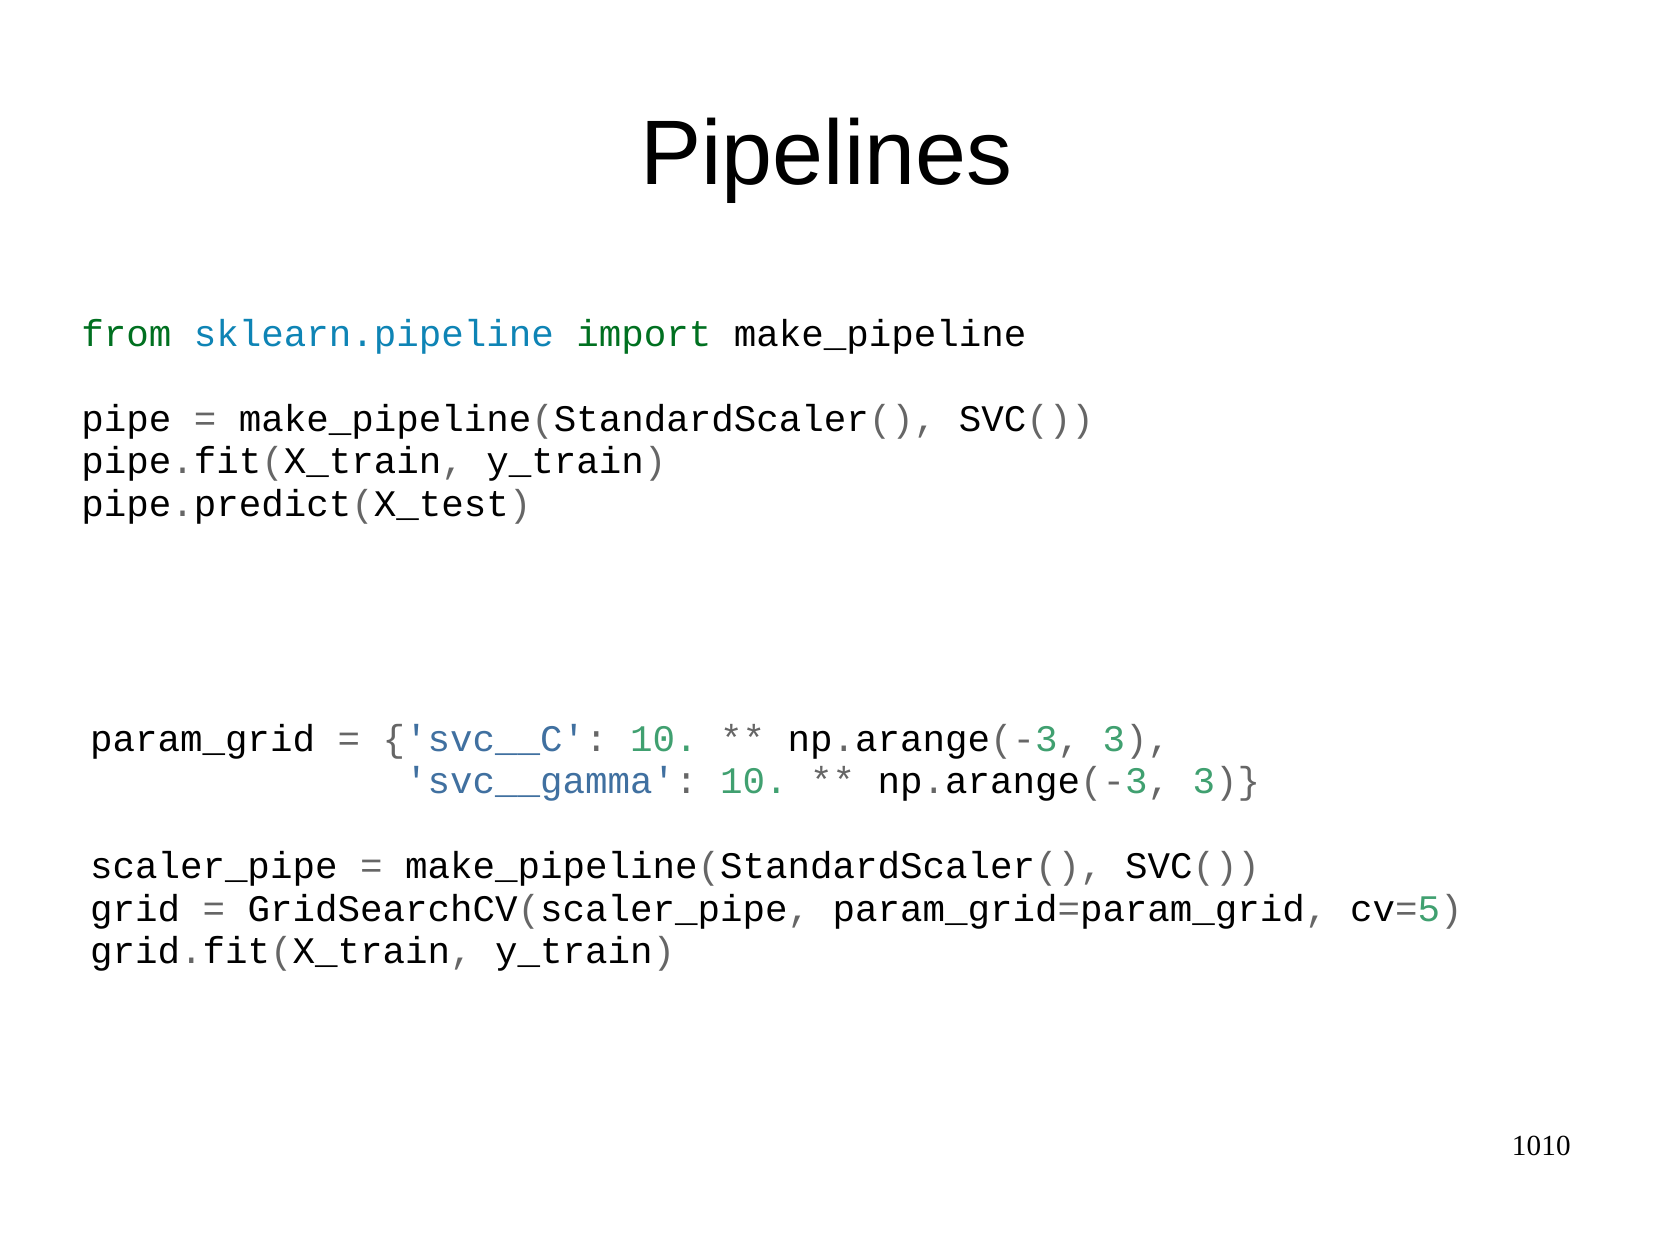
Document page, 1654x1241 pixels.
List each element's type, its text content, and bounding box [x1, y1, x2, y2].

text_box param_grid = {'svc__C': 10. ** np.arange(-3, 3), 'svc__gamma': 10. ** np.arange(-3, 3)} scaler_pipe = make_pipeline(StandardScaler(), SVC()) grid = GridSearchCV(scaler_pipe, param_grid=param_grid, cv=5) grid.fit(X_train, y_train) [90, 720, 1557, 1020]
title Pipelines [82, 49, 1571, 257]
text_box from sklearn.pipeline import make_pipeline pipe = make_pipeline(StandardScaler(), SVC()) pipe.fit(X_train, y_train) pipe.predict(X_test) [81, 315, 1471, 529]
